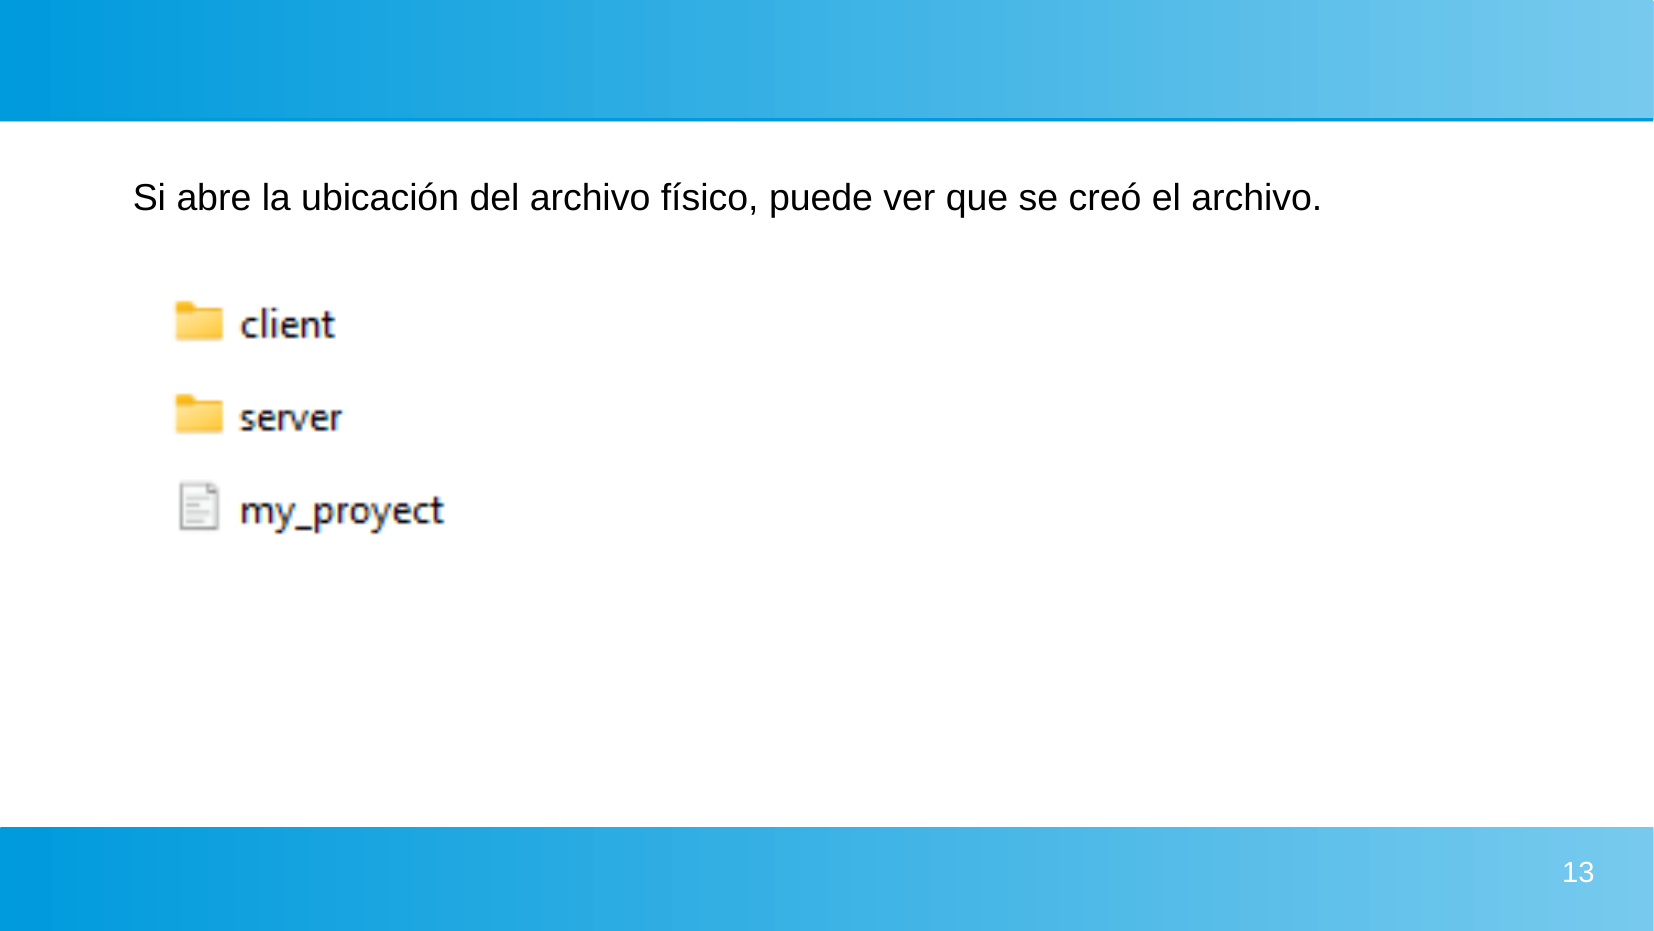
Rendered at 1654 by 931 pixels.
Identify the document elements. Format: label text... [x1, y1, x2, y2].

picture [118, 256, 1152, 594]
text_box Si abre la ubicación del archivo físico, puede ver que se creó el archivo. [118, 168, 1536, 207]
